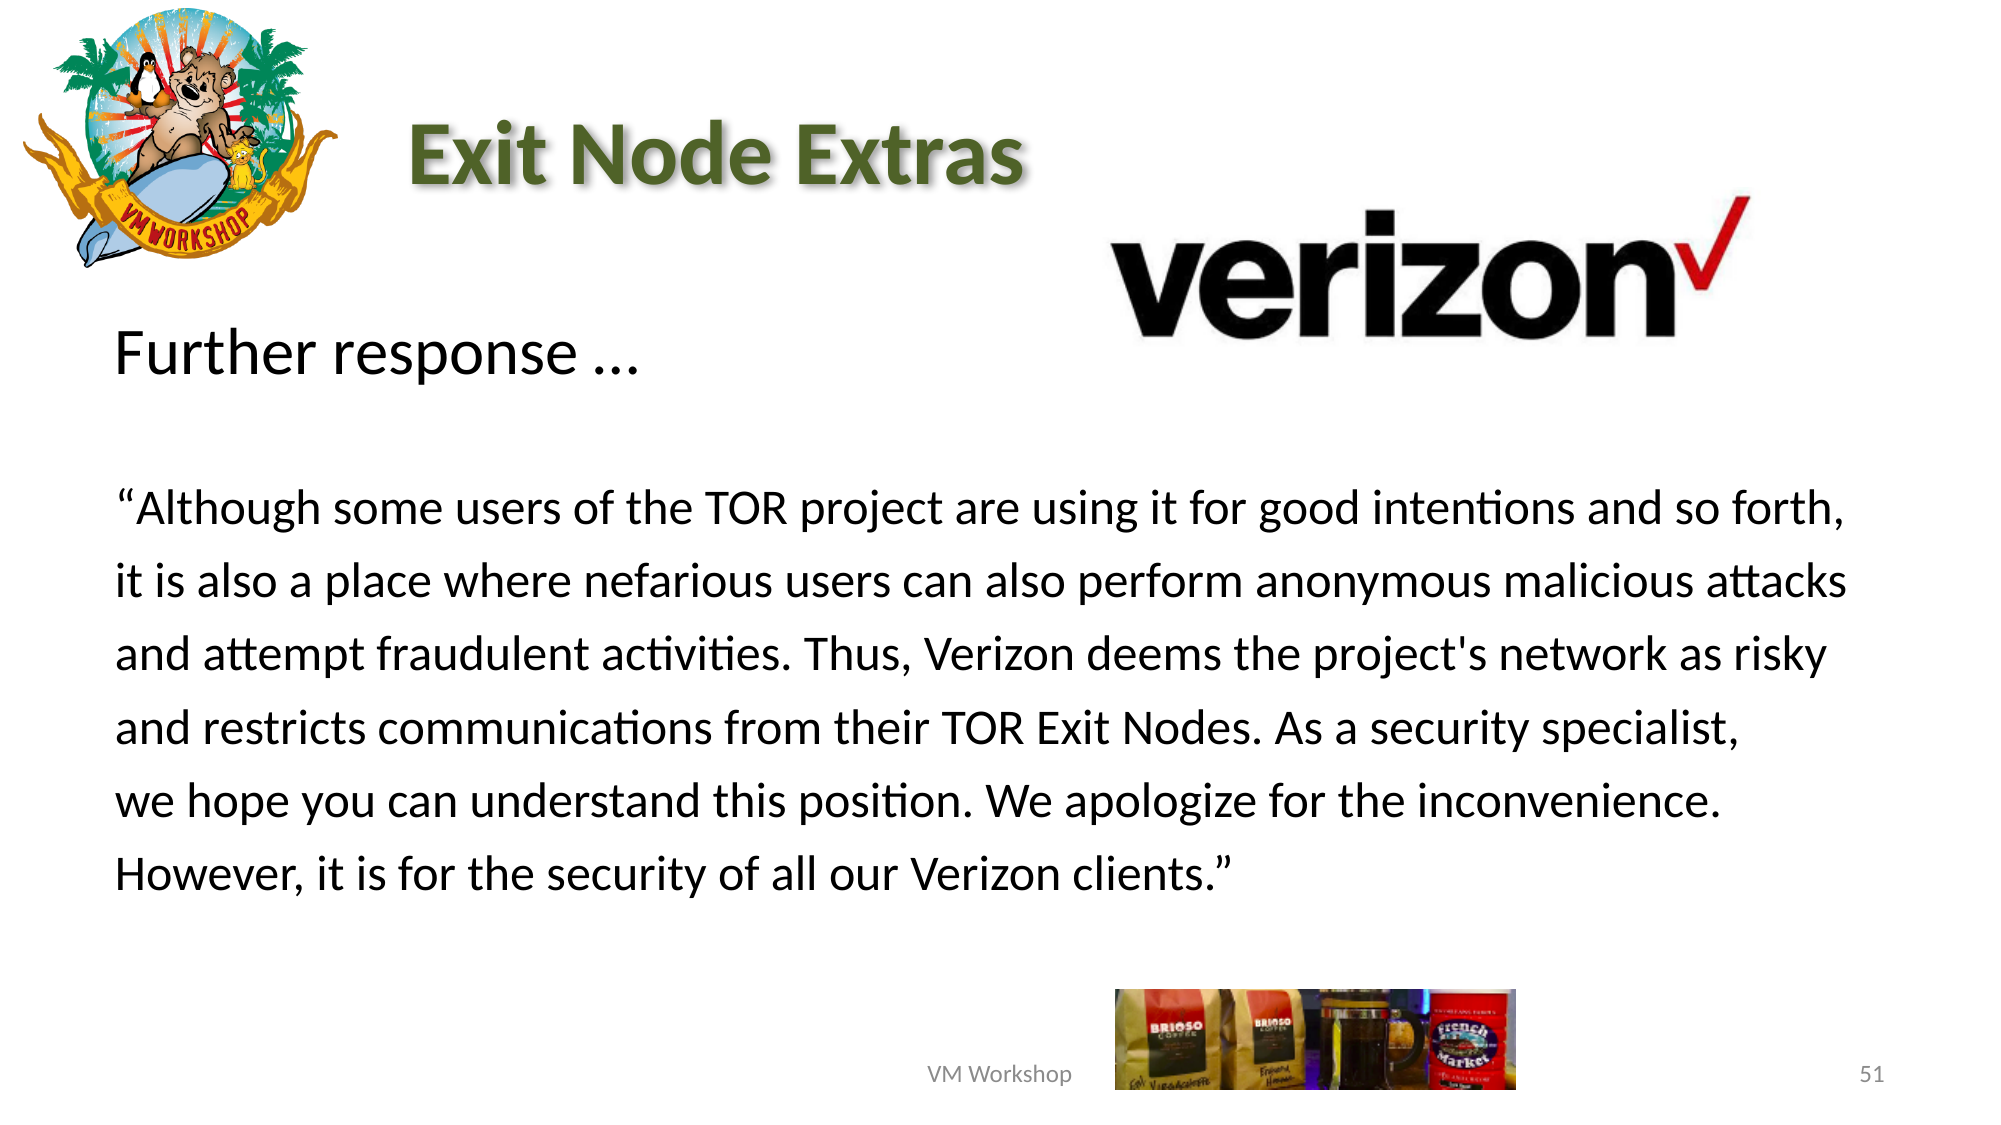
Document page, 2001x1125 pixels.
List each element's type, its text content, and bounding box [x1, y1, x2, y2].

list Further response … “Although some users of the TOR project are using it for good intentions and so forth, it is also a place where nefarious users can also perform anonymous malicious attacks and attempt fraudulent activities. Thus, Verizon deems the project's network as risky and restricts communications from their TOR Exit Nodes. As a security specialist, we hope you can understand this position. We apologize for the inconvenience. However, it is for the security of all our Verizon clients.” [100, 299, 1900, 1004]
picture [1050, 242, 1808, 299]
picture [23, 8, 338, 269]
title Exit Node Extras [392, 53, 1922, 242]
picture [1115, 1004, 1516, 1090]
